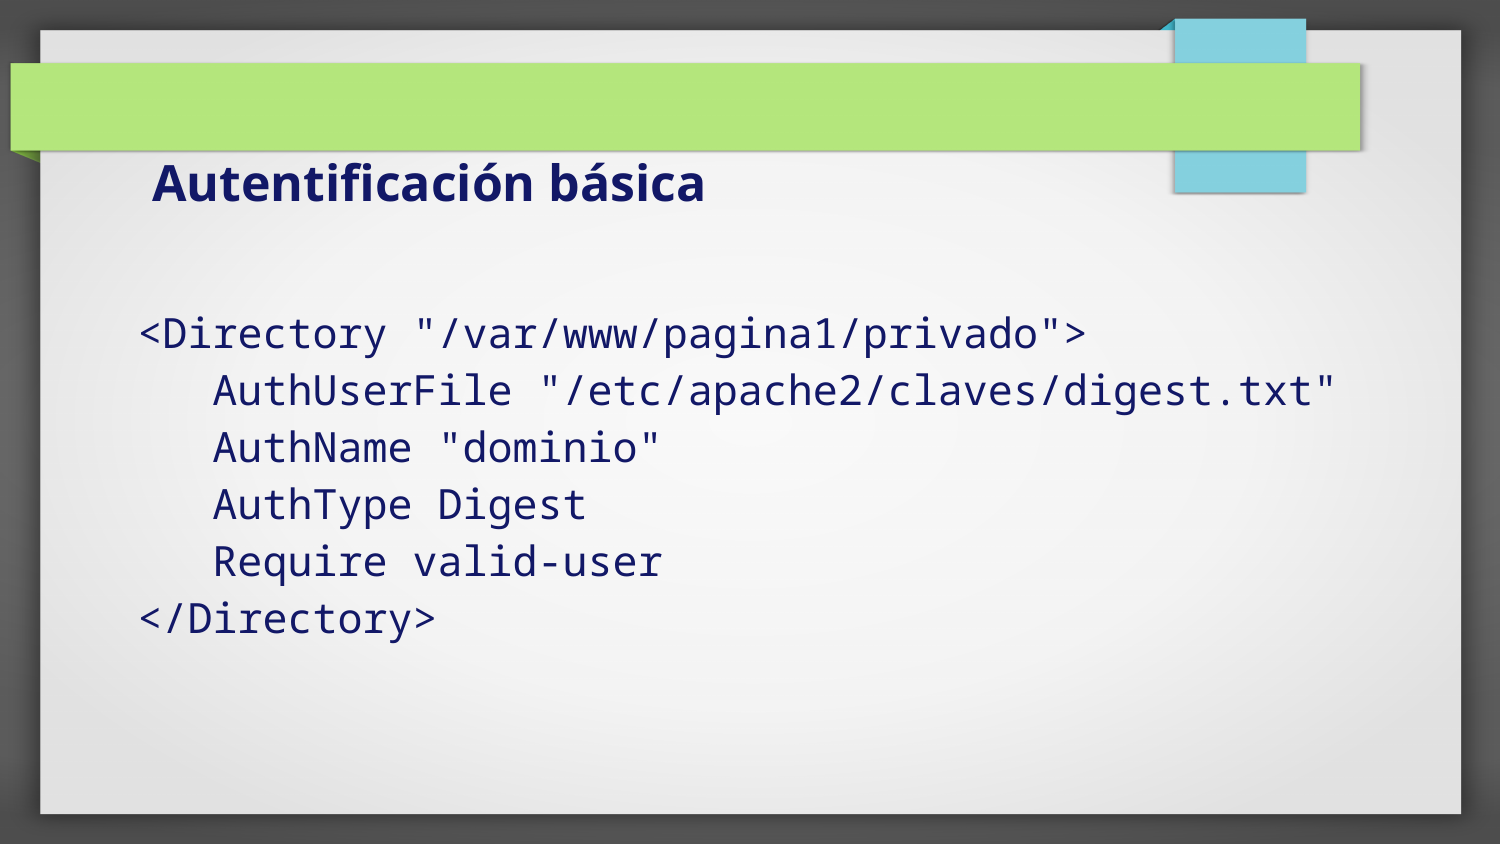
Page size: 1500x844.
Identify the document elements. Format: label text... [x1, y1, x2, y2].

title Autentificación básica [137, 146, 1011, 227]
picture [0, 0, 1500, 844]
text_box <Directory "/var/www/pagina1/privado"> AuthUserFile "/etc/apache2/claves/digest.txt" AuthName "dominio" AuthType Digest Require valid-user </Directory> [137, 246, 1394, 844]
